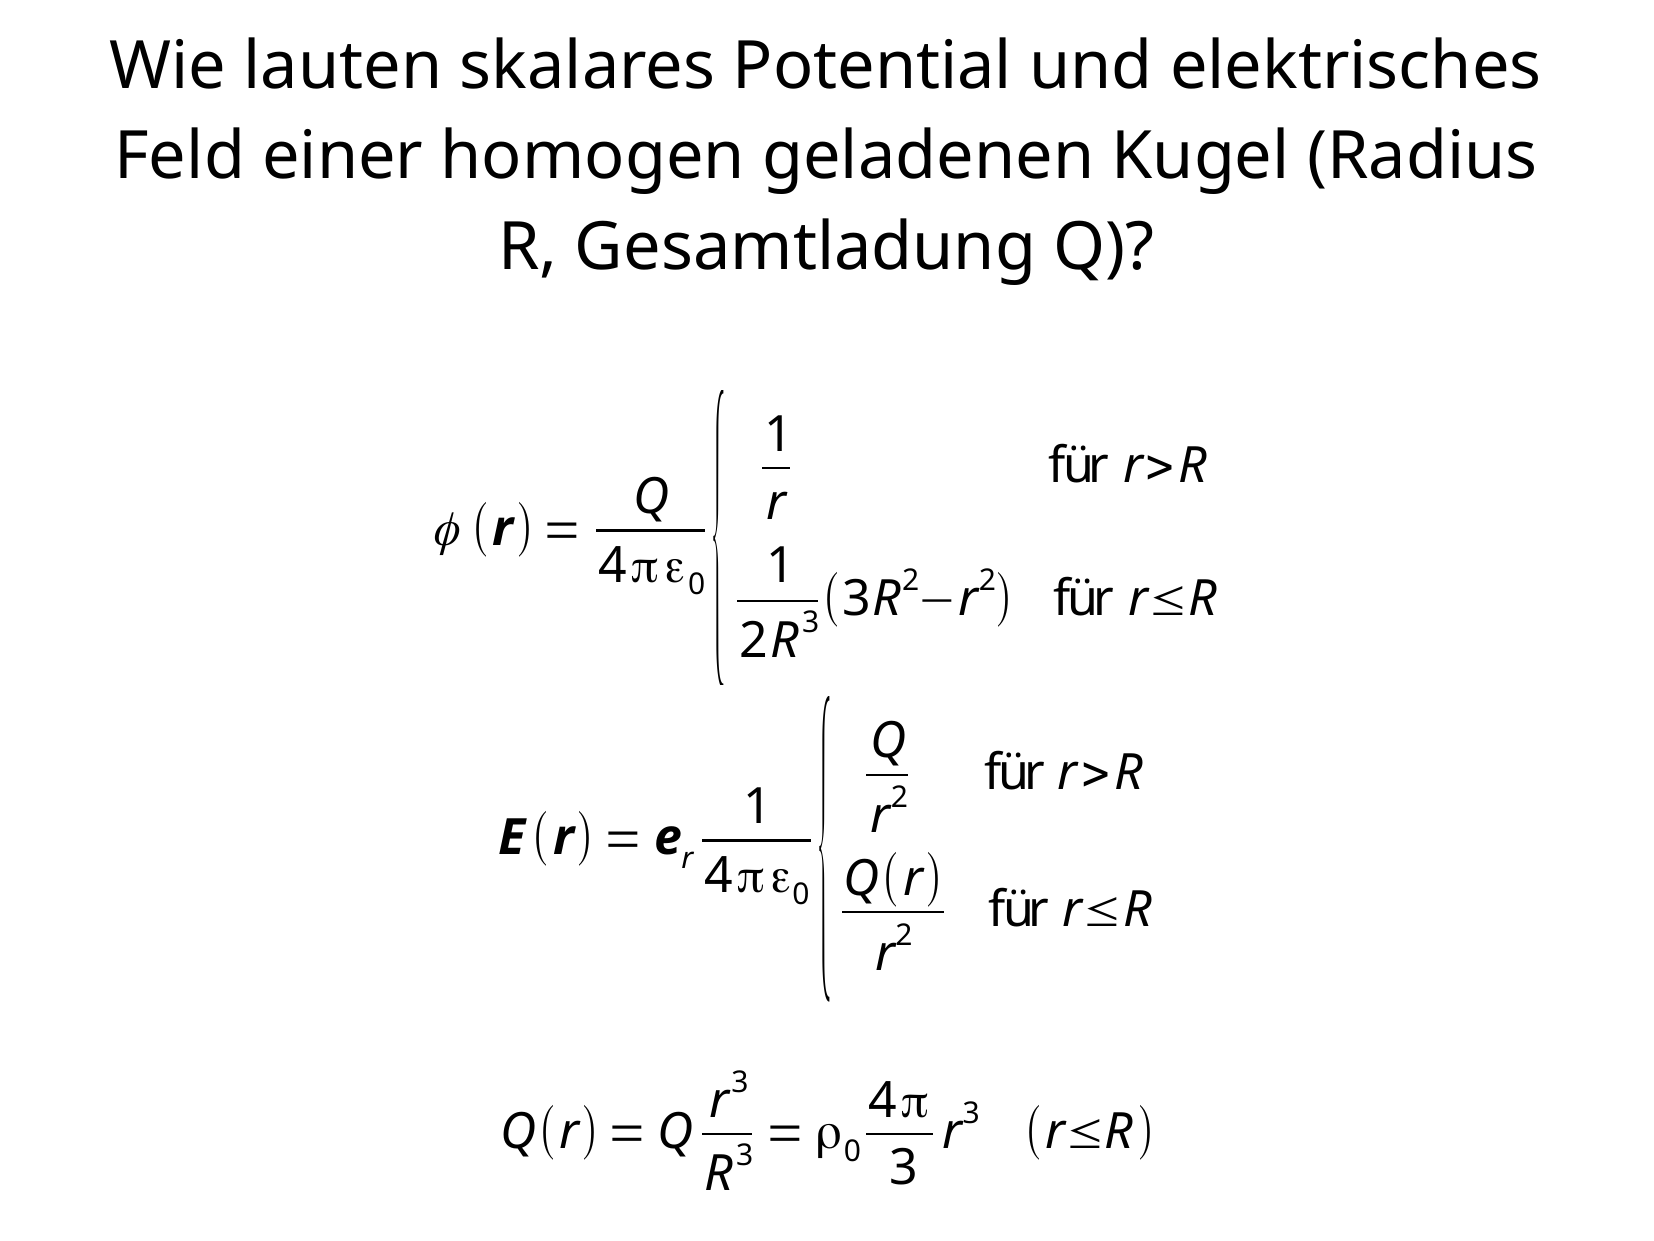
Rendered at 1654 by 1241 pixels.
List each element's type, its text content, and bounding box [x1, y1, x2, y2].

chart [490, 696, 1163, 1205]
title Wie lauten skalares Potential und elektrisches Feld einer homogen geladenen Kugel (Radius R, Gesamtladung Q)? [82, 19, 1571, 287]
chart [425, 390, 1228, 685]
